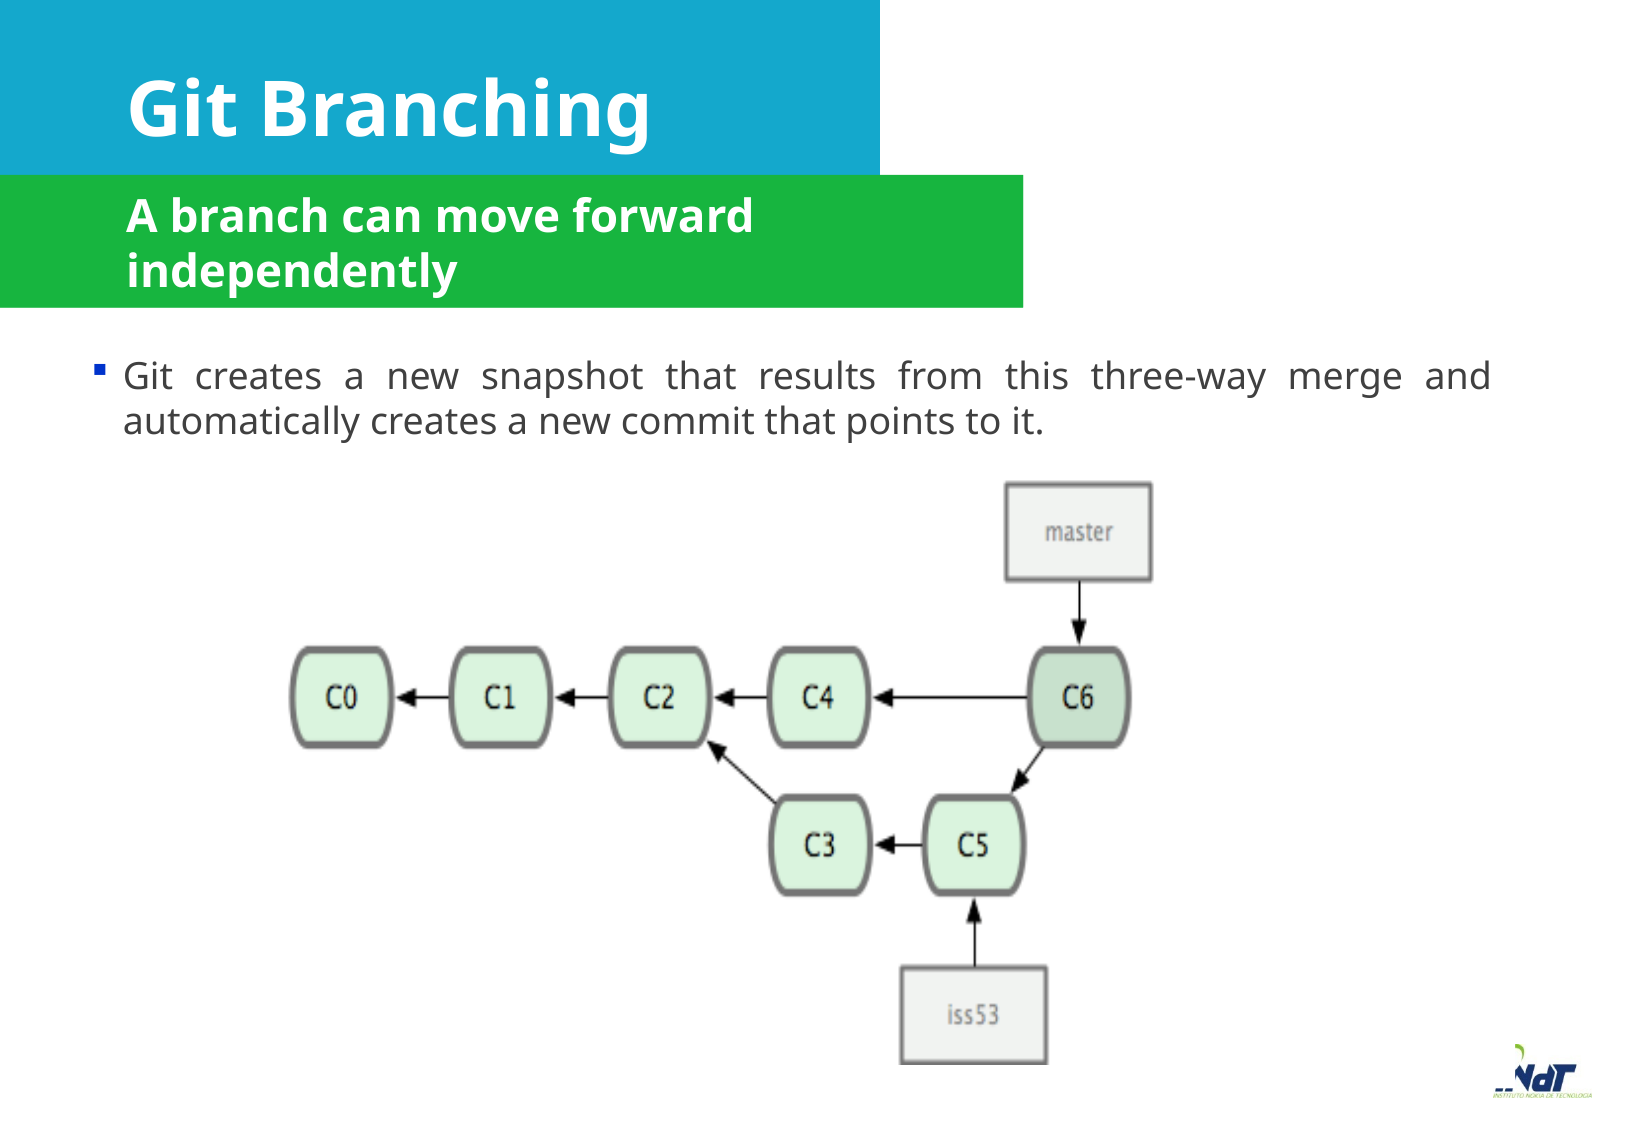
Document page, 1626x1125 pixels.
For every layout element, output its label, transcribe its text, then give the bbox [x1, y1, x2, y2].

picture [285, 479, 1156, 1066]
title Git Branching [0, 0, 880, 174]
picture [1493, 1044, 1592, 1098]
list Git creates a new snapshot that results from this three-way merge and automatically creates a new commit that points to it. [0, 306, 1516, 1089]
text_box A branch can move forward independently [0, 174, 1024, 308]
